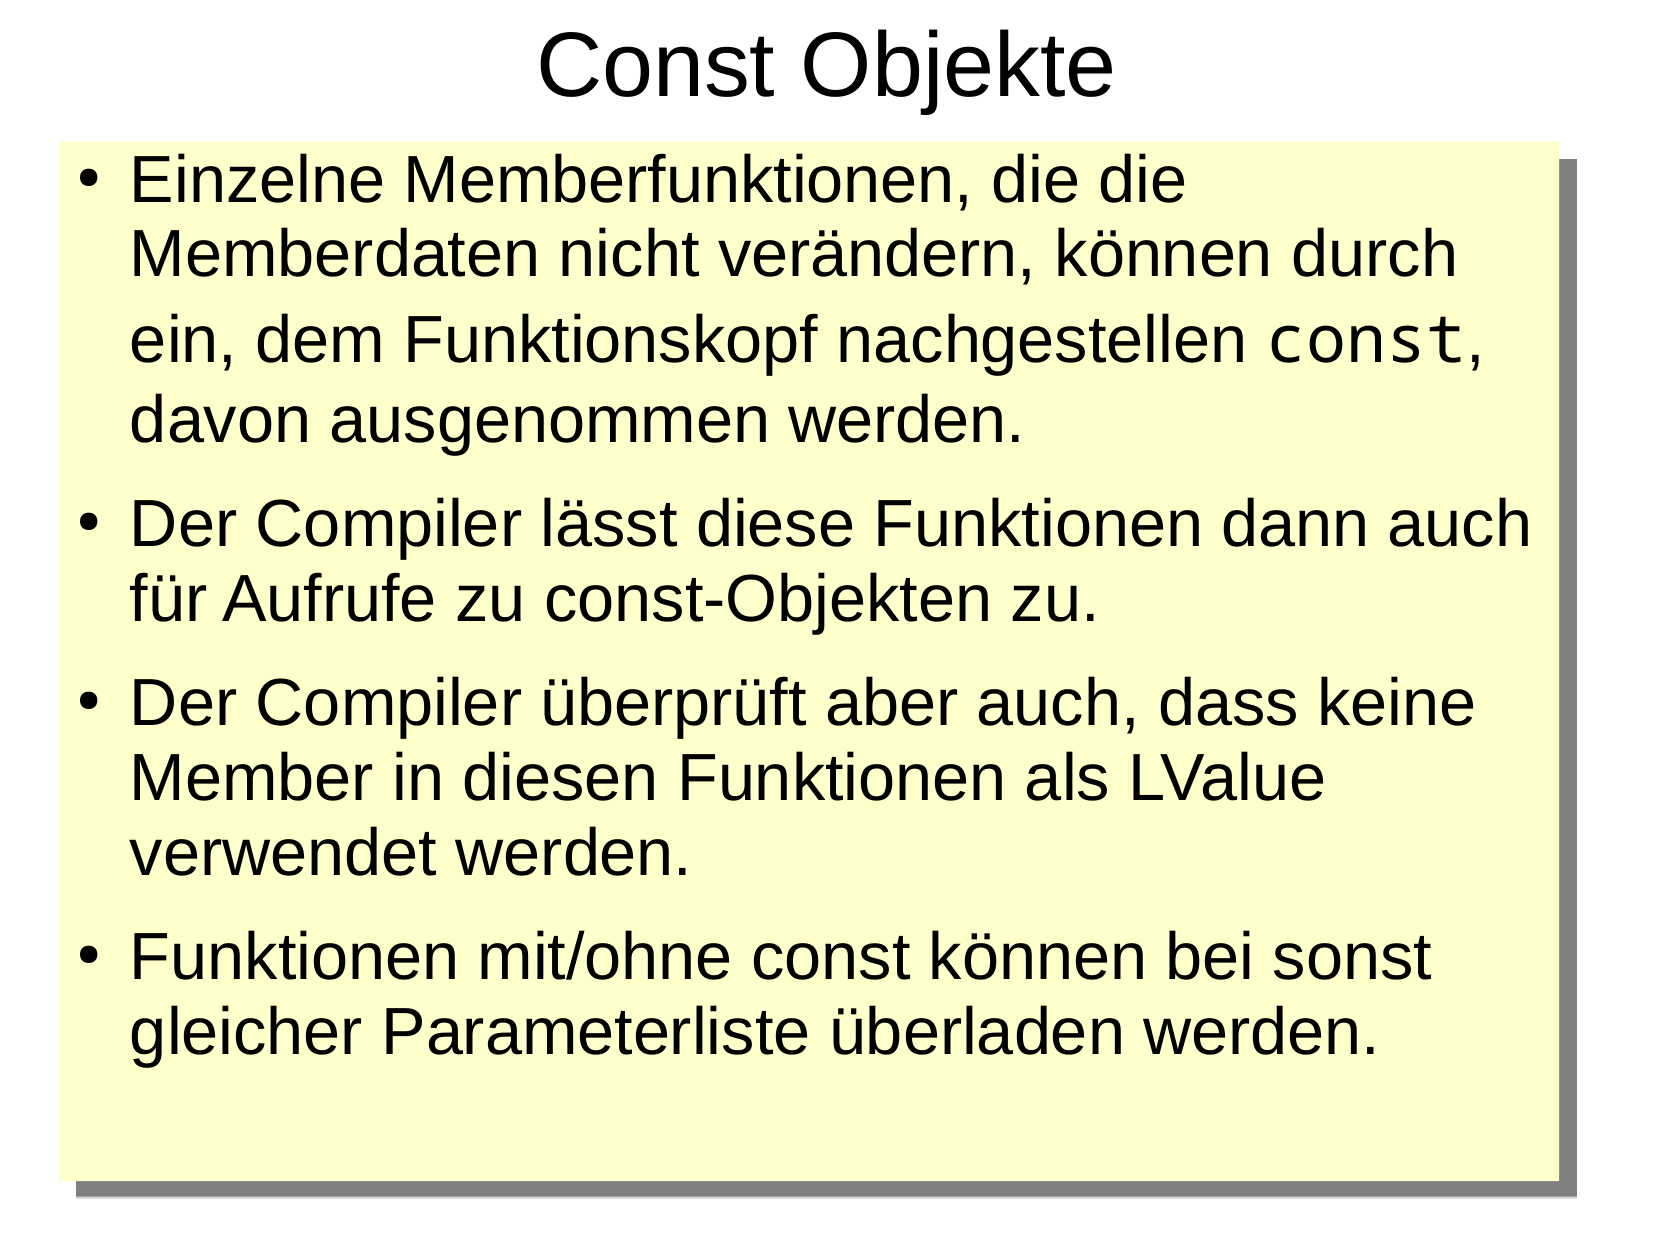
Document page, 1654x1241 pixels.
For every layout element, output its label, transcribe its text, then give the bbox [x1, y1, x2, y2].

title Const Objekte [82, 0, 1571, 159]
list Einzelne Memberfunktionen, die die Memberdaten nicht verändern, können durch ein, dem Funktionskopf nachgestellen const, davon ausgenommen werden. Der Compiler lässt diese Funktionen dann auch für Aufrufe zu const-Objekten zu. Der Compiler überprüft aber auch, dass keine Member in diesen Funktionen als LValue verwendet werden. Funktionen mit/ohne const können bei sonst gleicher Parameterliste überladen werden. [59, 141, 1560, 1182]
